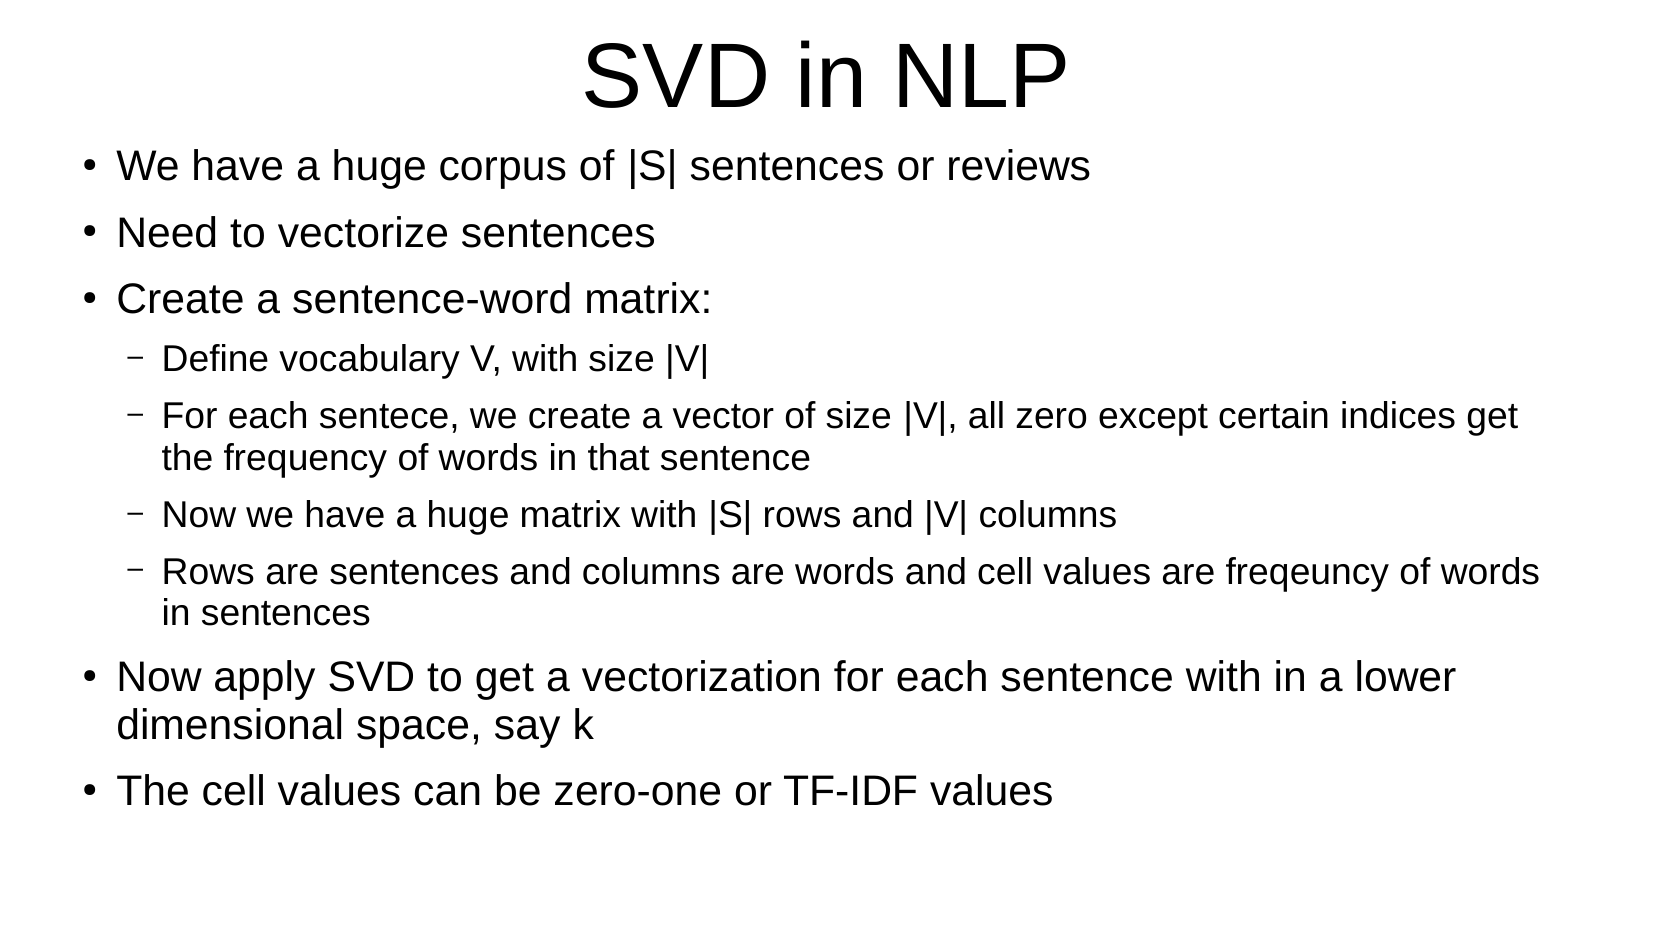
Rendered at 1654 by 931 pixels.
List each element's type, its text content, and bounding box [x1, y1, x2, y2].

list We have a huge corpus of |S| sentences or reviews Need to vectorize sentences Create a sentence-word matrix: Define vocabulary V, with size |V| For each sentece, we create a vector of size |V|, all zero except certain indices get the frequency of words in that sentence Now we have a huge matrix with |S| rows and |V| columns Rows are sentences and columns are words and cell values are freqeuncy of words in sentences Now apply SVD to get a vectorization for each sentence with in a lower dimensional space, say k The cell values can be zero-one or TF-IDF values [70, 141, 1560, 822]
title SVD in NLP [82, 0, 1571, 154]
